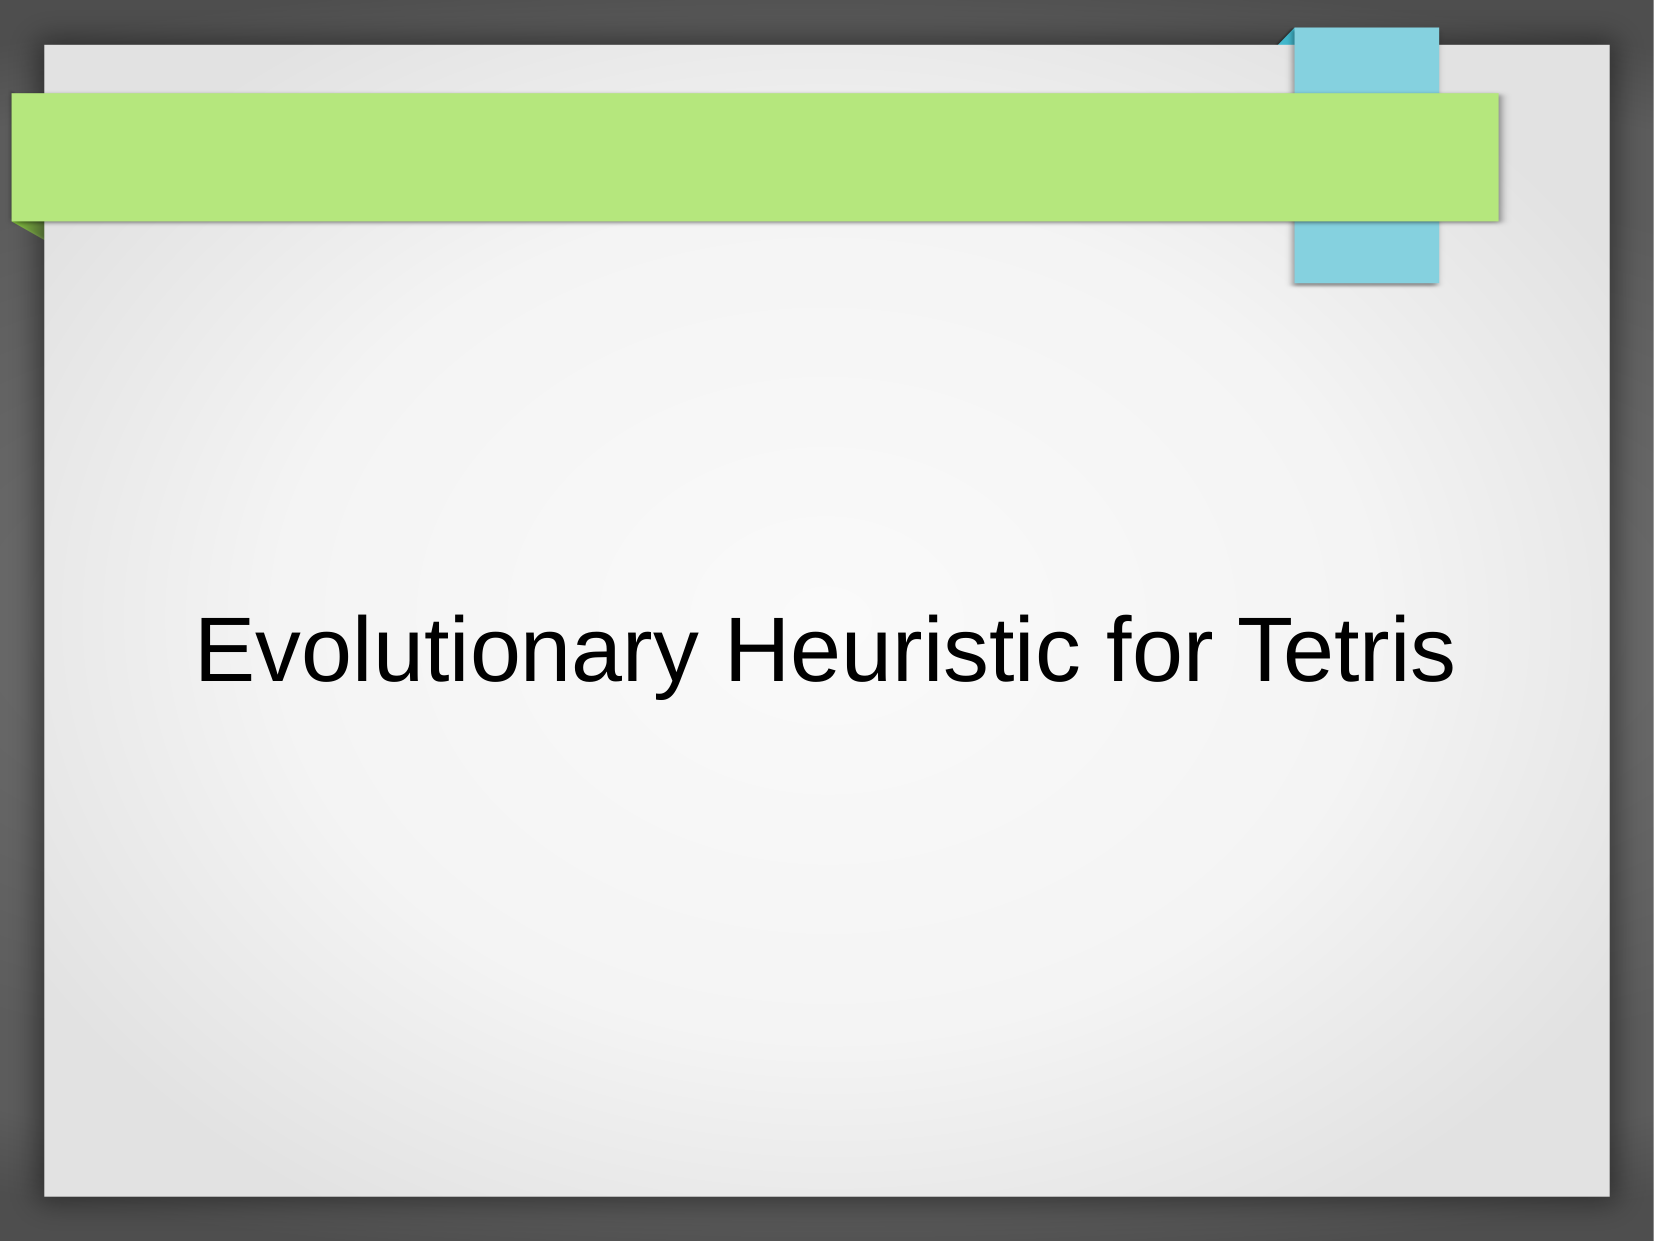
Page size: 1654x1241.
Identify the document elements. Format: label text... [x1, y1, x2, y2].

subtitle Evolutionary Heuristic for Tetris [82, 290, 1571, 1010]
picture [0, 0, 1654, 1241]
